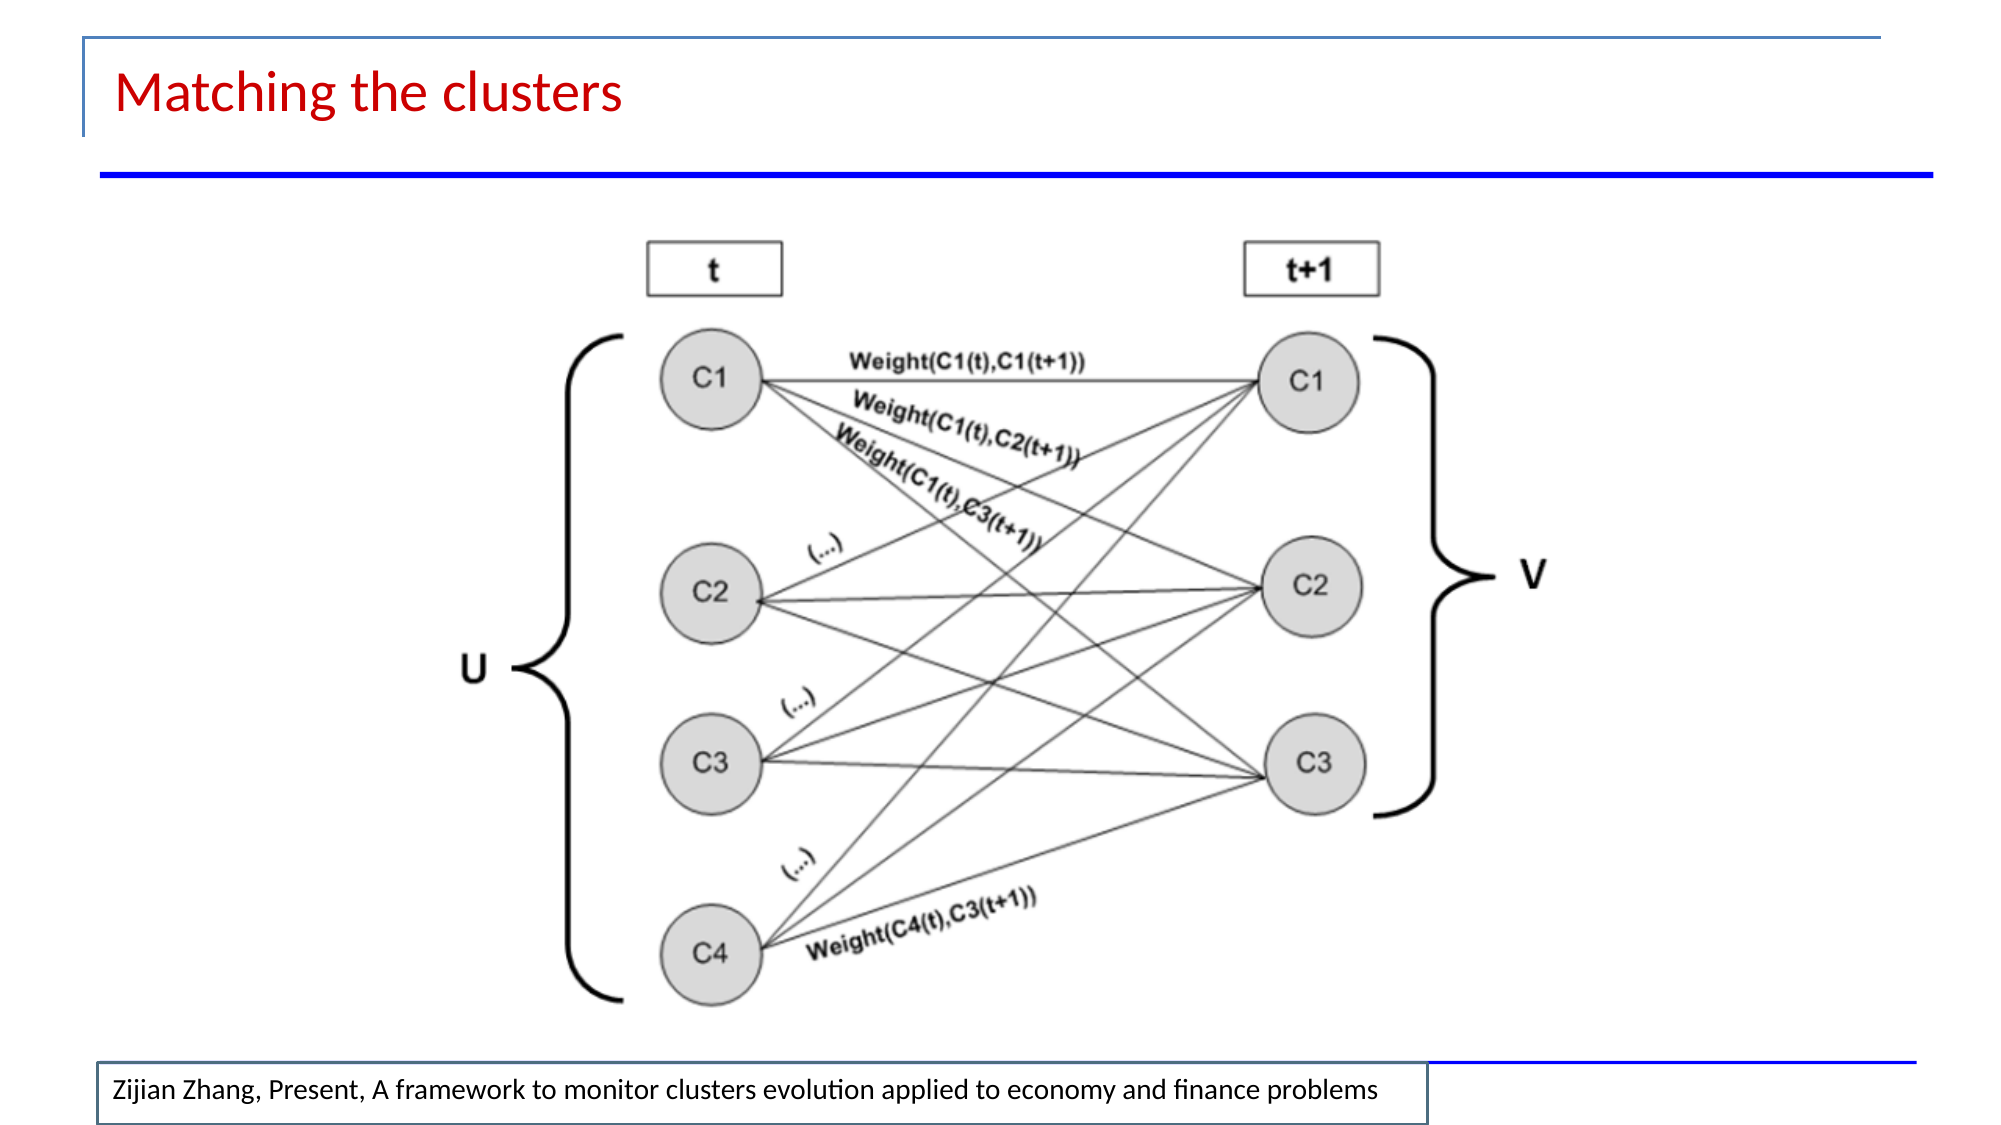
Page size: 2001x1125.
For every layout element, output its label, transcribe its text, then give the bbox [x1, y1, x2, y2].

picture [443, 231, 1569, 1026]
text_box Zijian Zhang, Present, A framework to monitor clusters evolution applied to economy and finance problems [97, 1062, 1428, 1125]
text_box Matching the clusters [99, 45, 1900, 188]
